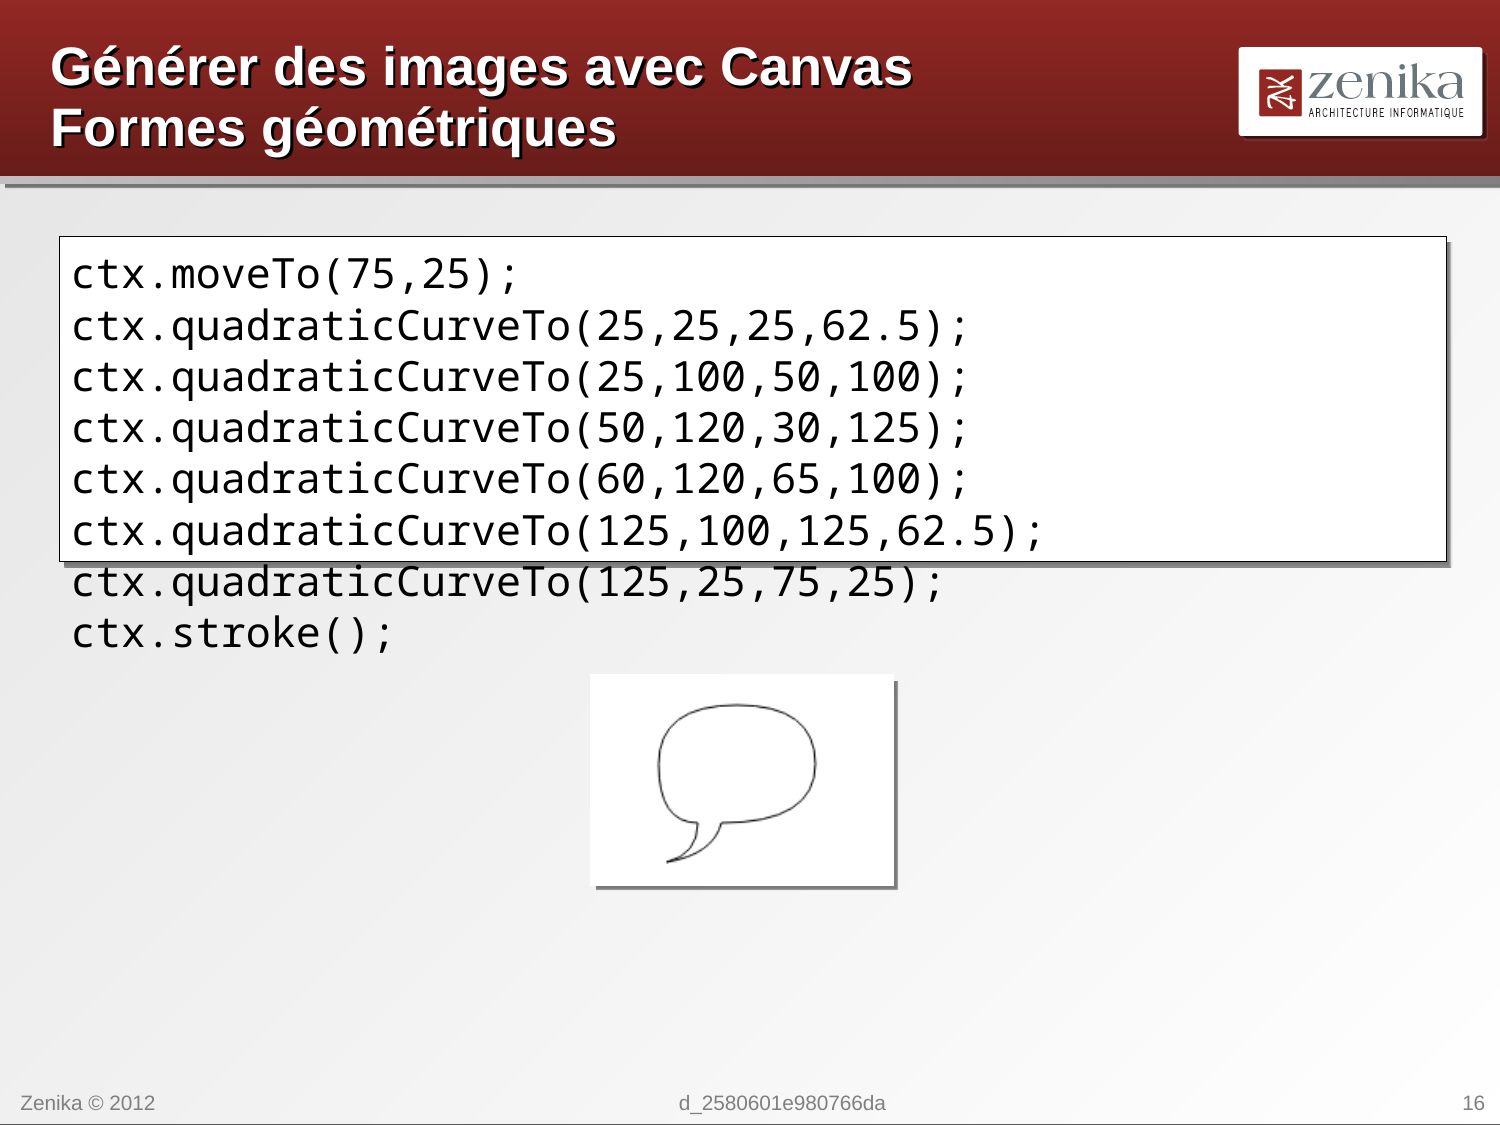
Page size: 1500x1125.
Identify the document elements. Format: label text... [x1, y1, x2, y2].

text_box ctx.moveTo(75,25); ctx.quadraticCurveTo(25,25,25,62.5); ctx.quadraticCurveTo(25,100,50,100); ctx.quadraticCurveTo(50,120,30,125); ctx.quadraticCurveTo(60,120,65,100); ctx.quadraticCurveTo(125,100,125,62.5); ctx.quadraticCurveTo(125,25,75,25); ctx.stroke(); [59, 236, 1447, 562]
picture [590, 674, 894, 886]
picture [1257, 58, 1464, 125]
list [251, 576, 263, 593]
list [50, 249, 1435, 1079]
title Générer des images avec Canvas Formes géométriques [50, 15, 1206, 180]
